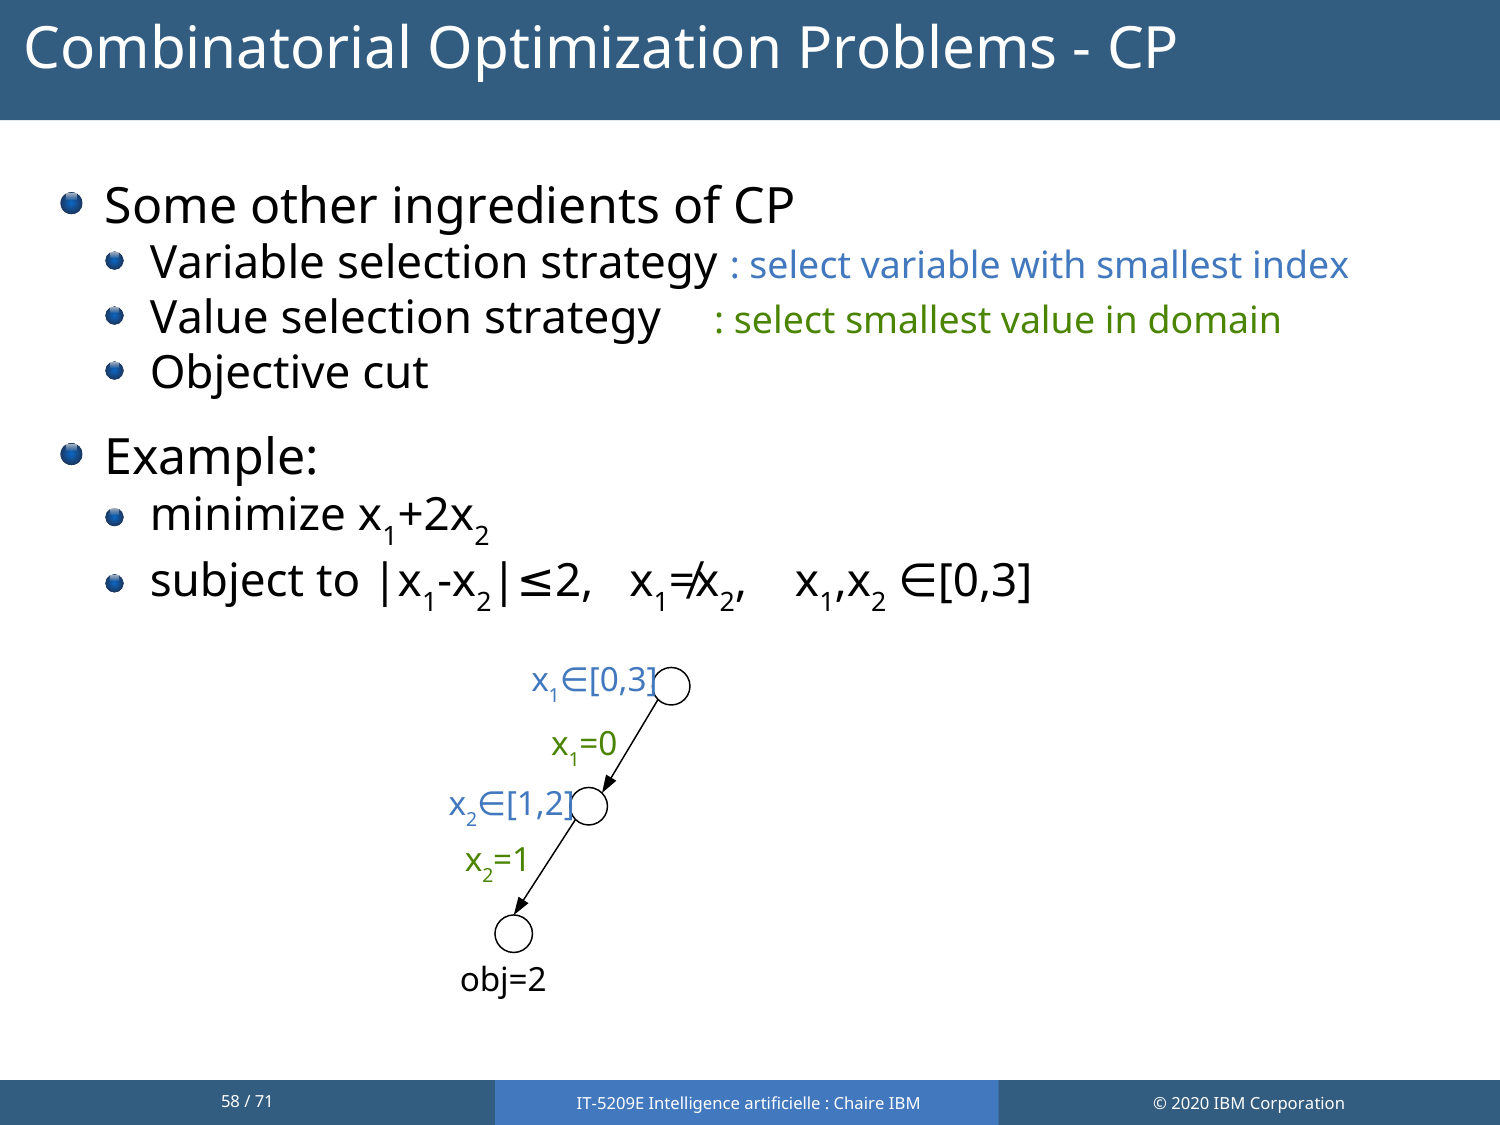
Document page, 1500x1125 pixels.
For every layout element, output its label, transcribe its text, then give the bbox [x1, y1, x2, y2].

text_box x1=0 [536, 715, 644, 785]
text_box x2∈[1,2] [433, 774, 629, 838]
text_box [494, 915, 533, 950]
text_box x2=1 [450, 831, 558, 901]
text_box x1∈[0,3] [516, 650, 712, 714]
text_box obj=2 [445, 950, 590, 1006]
title Combinatorial Optimization Problems - CP [0, 0, 1500, 121]
list Some other ingredients of CP Variable selection strategy : select variable with smallest index Value selection strategy : select smallest value in domain Objective cut Example: minimize x1+2x2 subject to |x1-x2|≤2, x1≠x2, x1,x2 ∈[0,3] [45, 165, 1441, 1036]
